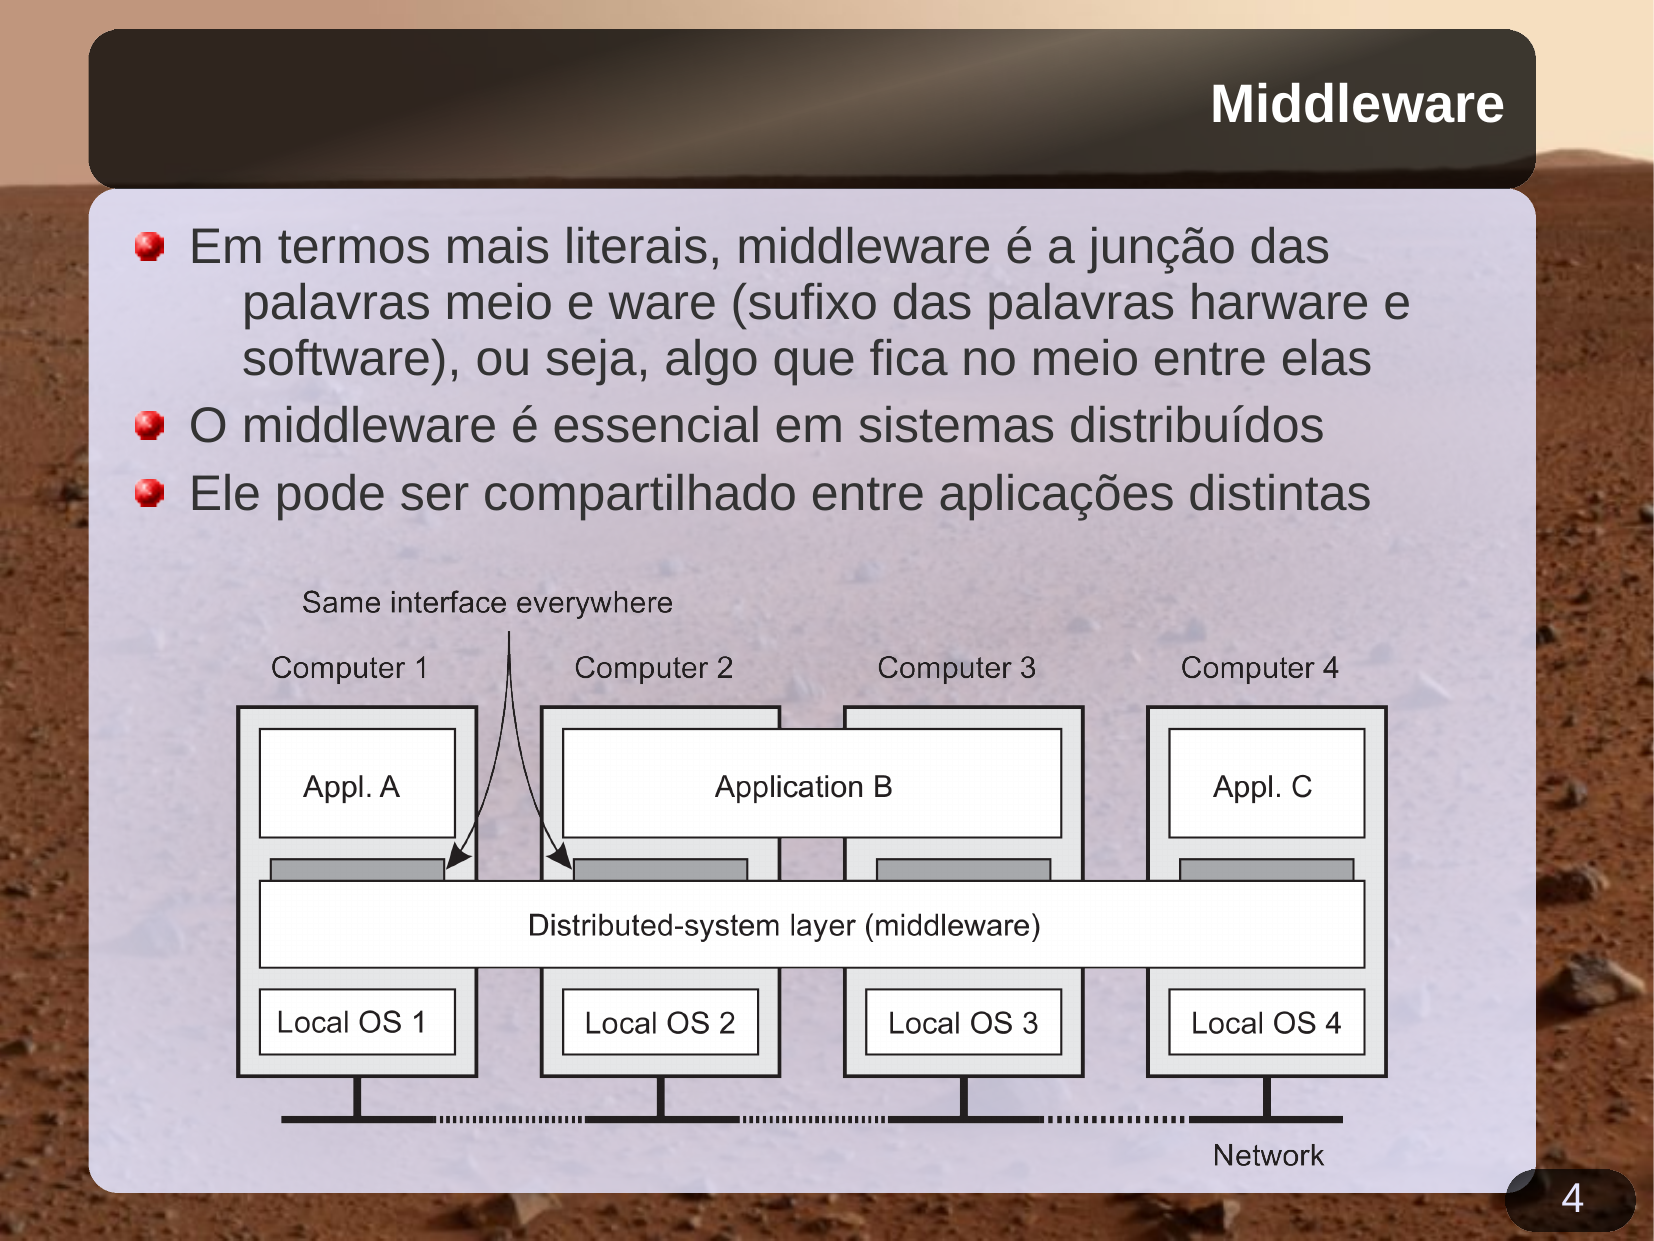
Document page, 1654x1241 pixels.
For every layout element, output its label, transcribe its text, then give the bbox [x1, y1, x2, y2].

list Em termos mais literais, middleware é a junção das palavras meio e ware (sufixo das palavras harware e software), ou seja, algo que fica no meio entre elas O middleware é essencial em sistemas distribuídos Ele pode ser compartilhado entre aplicações distintas [118, 218, 1477, 1164]
picture [0, 0, 1654, 1241]
title Middleware [118, 59, 1506, 148]
